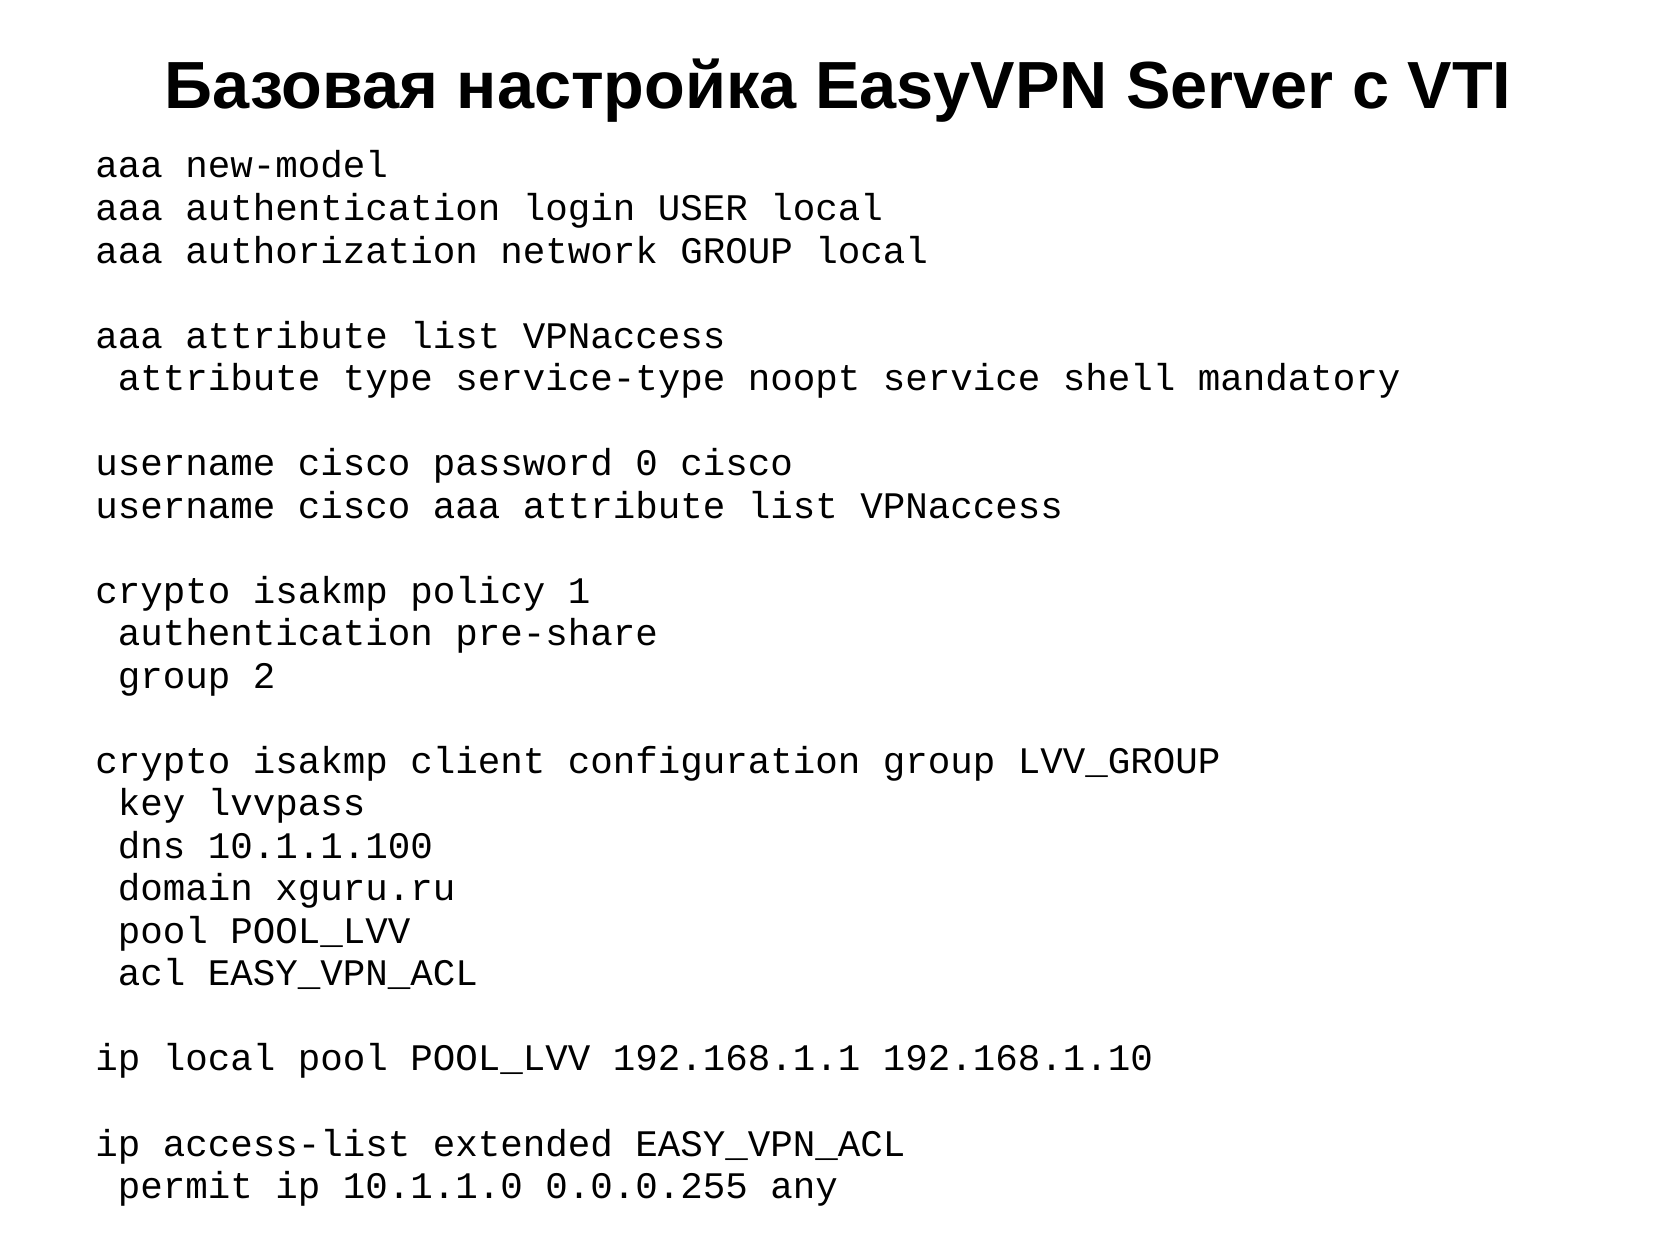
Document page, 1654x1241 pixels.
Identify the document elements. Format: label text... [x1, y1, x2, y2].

list aaa new-model aaa authentication login USER local aaa authorization network GROUP local aaa attribute list VPNaccess attribute type service-type noopt service shell mandatory username cisco password 0 cisco username cisco aaa attribute list VPNaccess crypto isakmp policy 1 authentication pre-share group 2 crypto isakmp client configuration group LVV_GROUP key lvvpass dns 10.1.1.100 domain xguru.ru pool POOL_LVV acl EASY_VPN_ACL ip local pool POOL_LVV 192.168.1.1 192.168.1.10 ip access-list extended EASY_VPN_ACL permit ip 10.1.1.0 0.0.0.255 any [95, 146, 1538, 1213]
text_box Базовая настройка EasyVPN Server с VTI [64, 37, 1613, 130]
